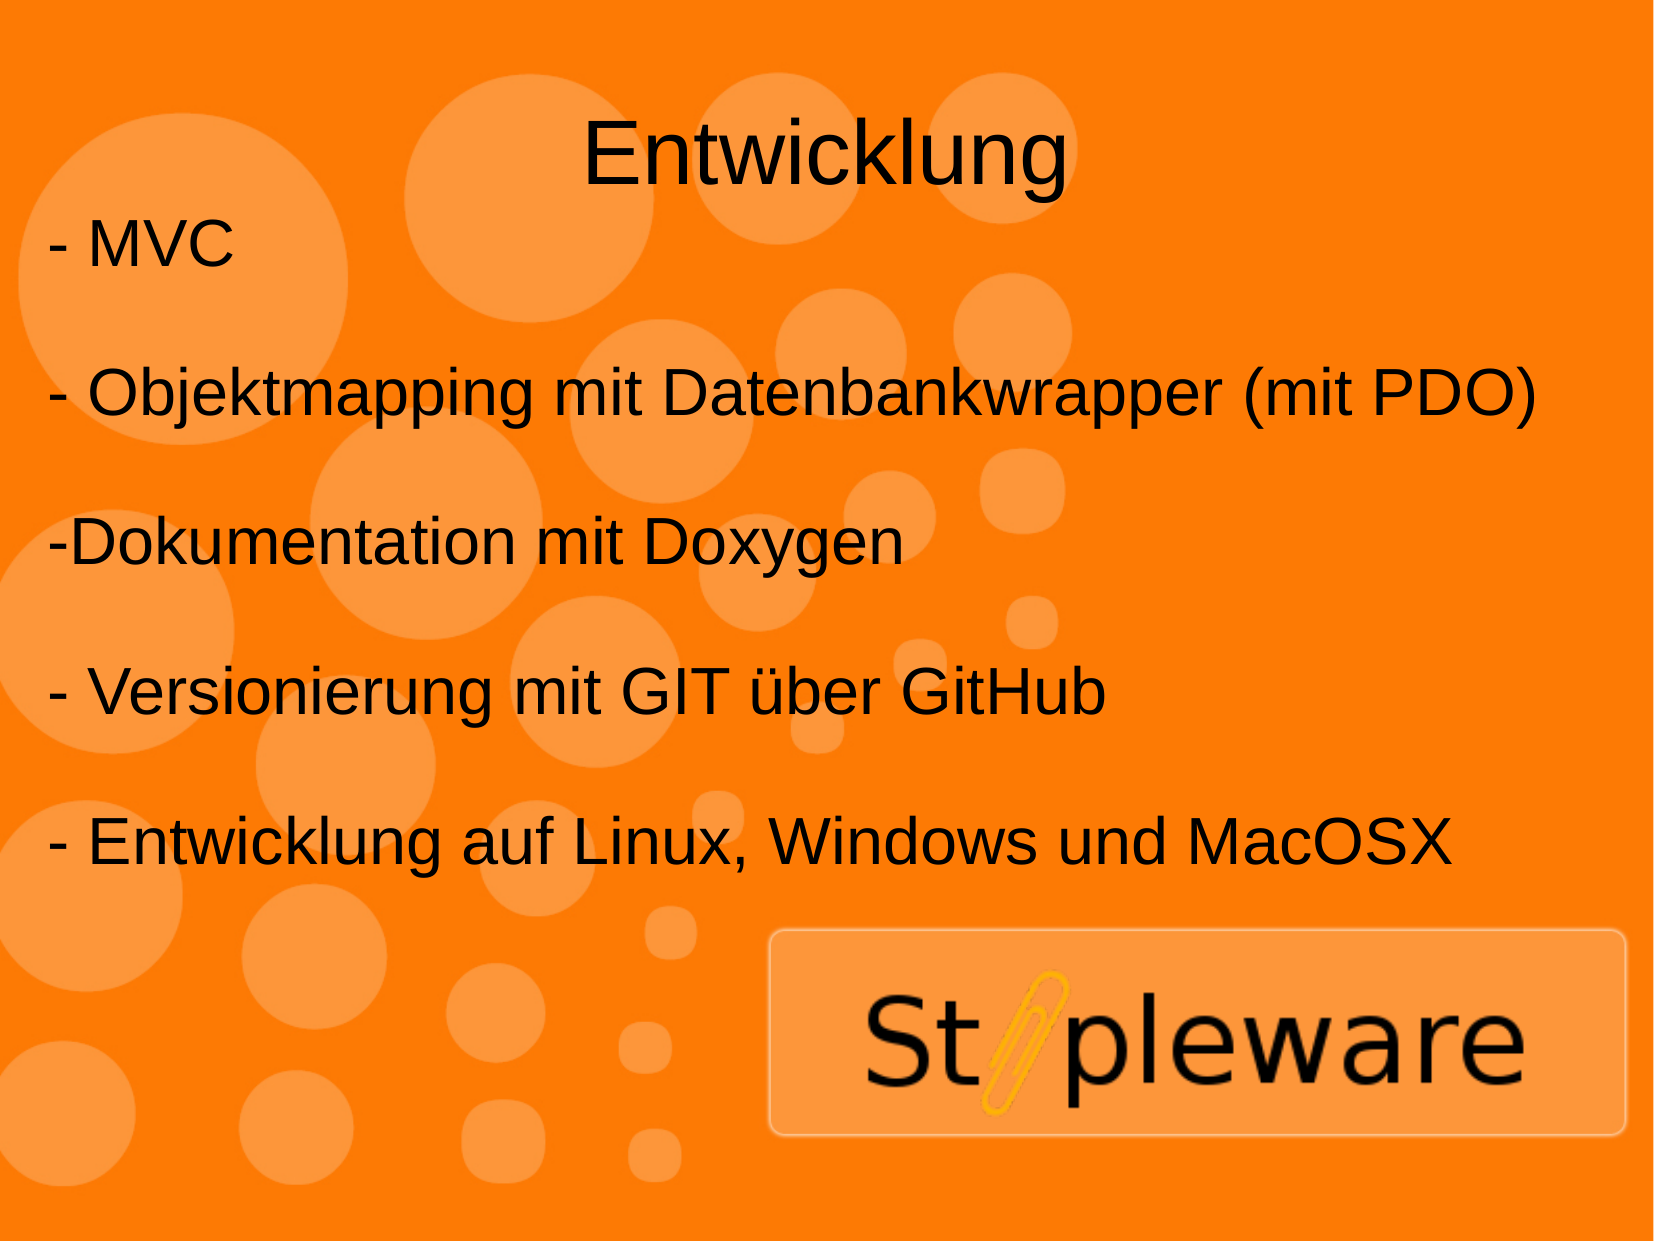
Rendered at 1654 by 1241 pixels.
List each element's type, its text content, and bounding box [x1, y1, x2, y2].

picture [0, 0, 1654, 1241]
title Entwicklung [82, 56, 1571, 205]
subtitle - MVC - Objektmapping mit Datenbankwrapper (mit PDO) -Dokumentation mit Doxygen - Versionierung mit GIT über GitHub - Entwicklung auf Linux, Windows und MacOSX [47, 205, 1619, 1028]
